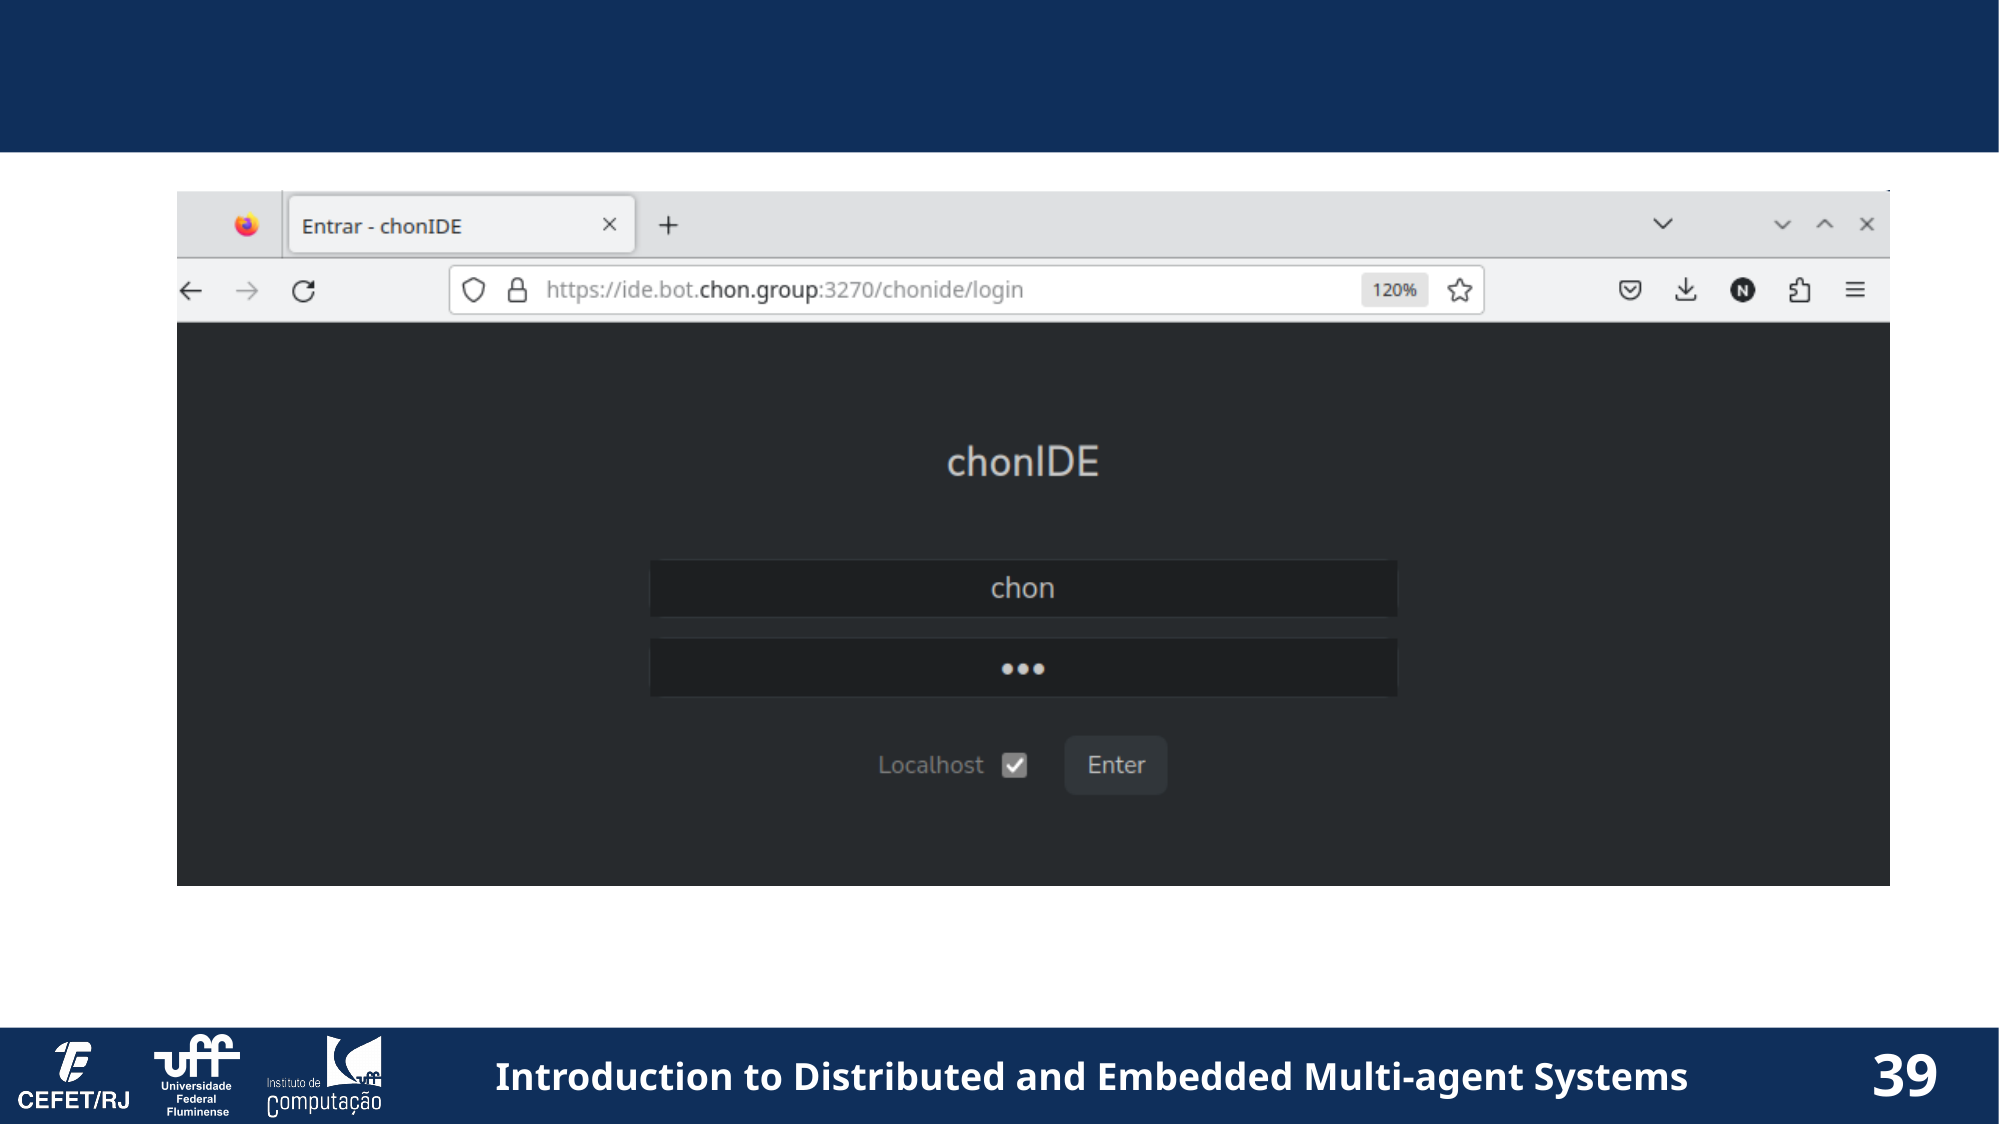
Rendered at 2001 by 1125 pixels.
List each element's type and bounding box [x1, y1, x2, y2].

picture [177, 190, 1890, 886]
picture [18, 1021, 129, 1125]
picture [265, 1033, 383, 1118]
picture [153, 1033, 241, 1121]
